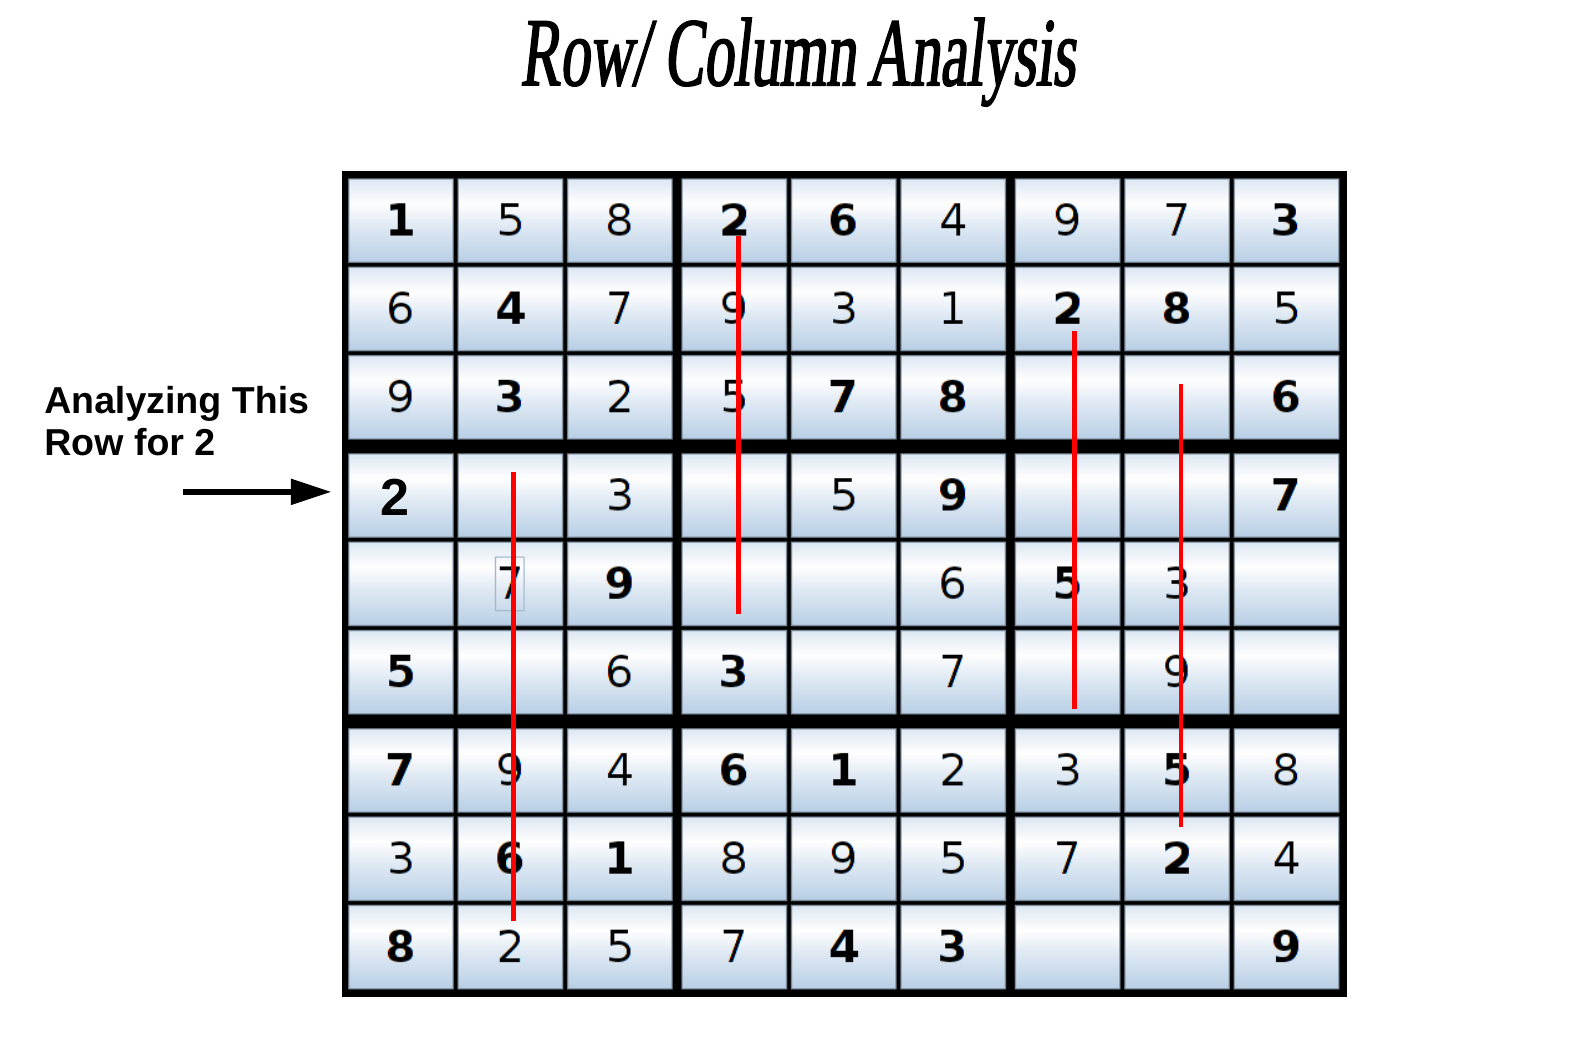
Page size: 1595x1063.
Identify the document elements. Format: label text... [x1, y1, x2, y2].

text_box Row/ Column Analysis [1036, 40, 1052, 86]
text_box Row/ Column Analysis [943, 39, 966, 87]
text_box Analyzing This Row for 2 [29, 372, 325, 471]
text_box Row/ Column Analysis [981, 40, 1018, 107]
text_box Row/ Column Analysis [707, 39, 735, 87]
text_box Row/ Column Analysis [564, 39, 591, 87]
text_box Row/ Column Analysis [867, 21, 940, 86]
text_box Row/ Column Analysis [1054, 39, 1077, 87]
text_box Row/ Column Analysis [734, 17, 752, 86]
text_box Row/ Column Analysis [967, 17, 985, 86]
text_box Row/ Column Analysis [522, 21, 561, 86]
text_box Row/ Column Analysis [827, 39, 856, 86]
text_box Row/ Column Analysis [755, 40, 781, 87]
text_box Row/ Column Analysis [594, 40, 638, 87]
text_box Row/ Column Analysis [669, 20, 707, 87]
picture [342, 171, 1347, 997]
text_box Row/ Column Analysis [632, 21, 657, 87]
text_box 2 [366, 460, 426, 534]
text_box Row/ Column Analysis [1015, 39, 1037, 87]
text_box Row/ Column Analysis [780, 39, 826, 86]
